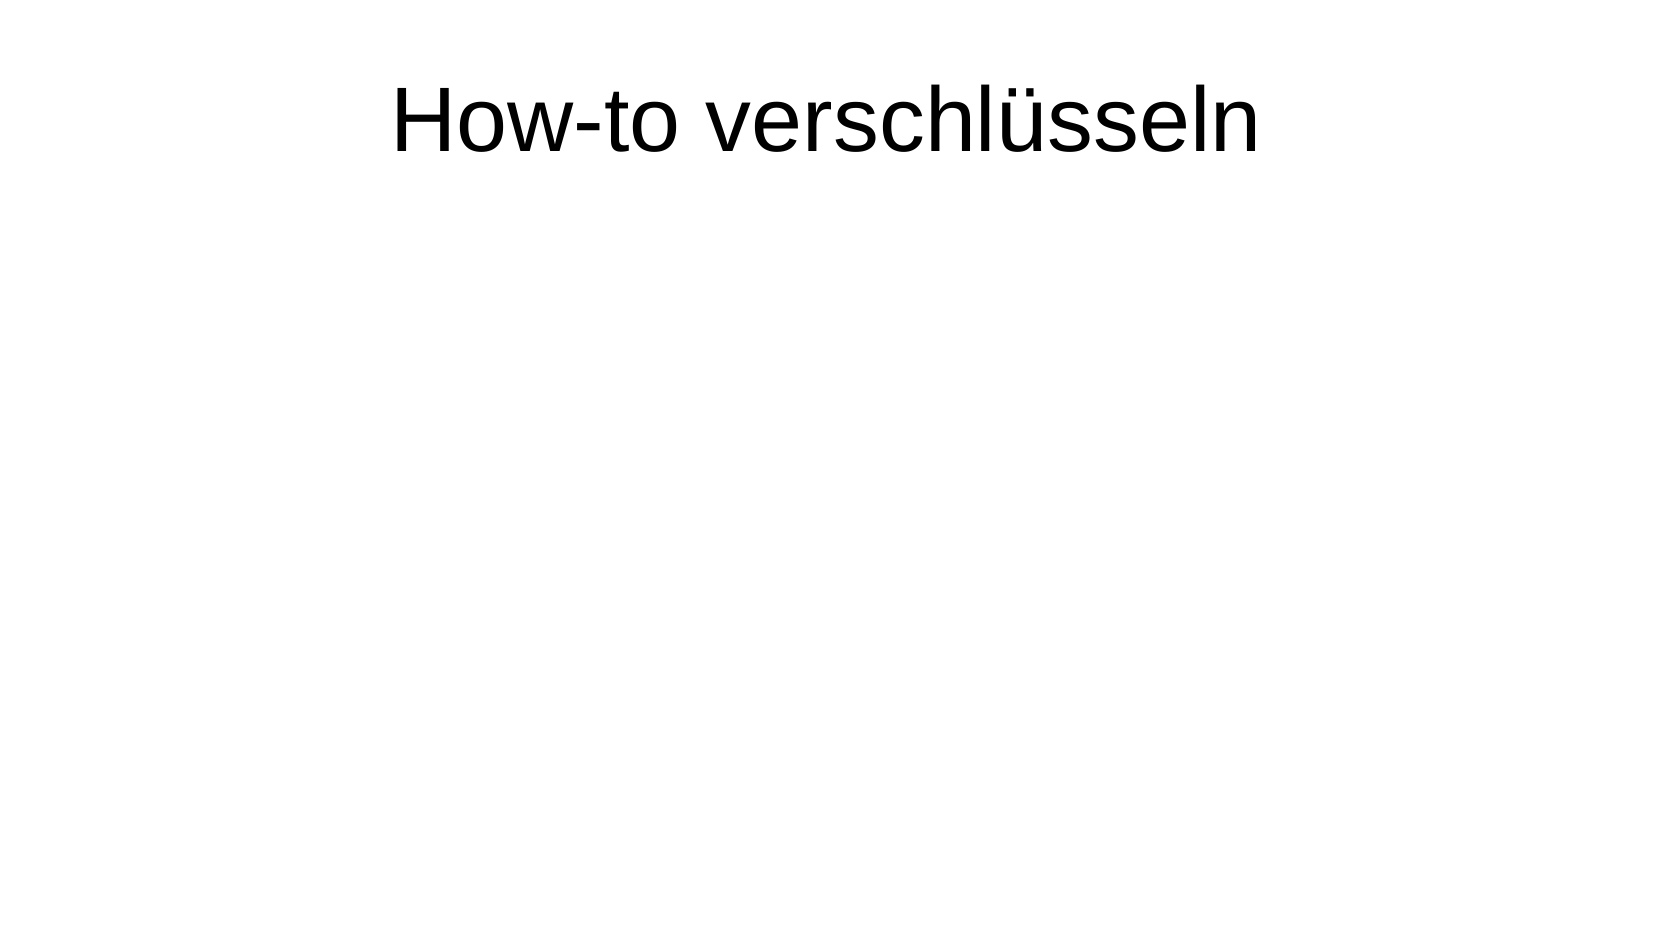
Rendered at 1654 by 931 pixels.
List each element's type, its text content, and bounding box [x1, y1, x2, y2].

title How-to verschlüsseln [82, 37, 1571, 193]
